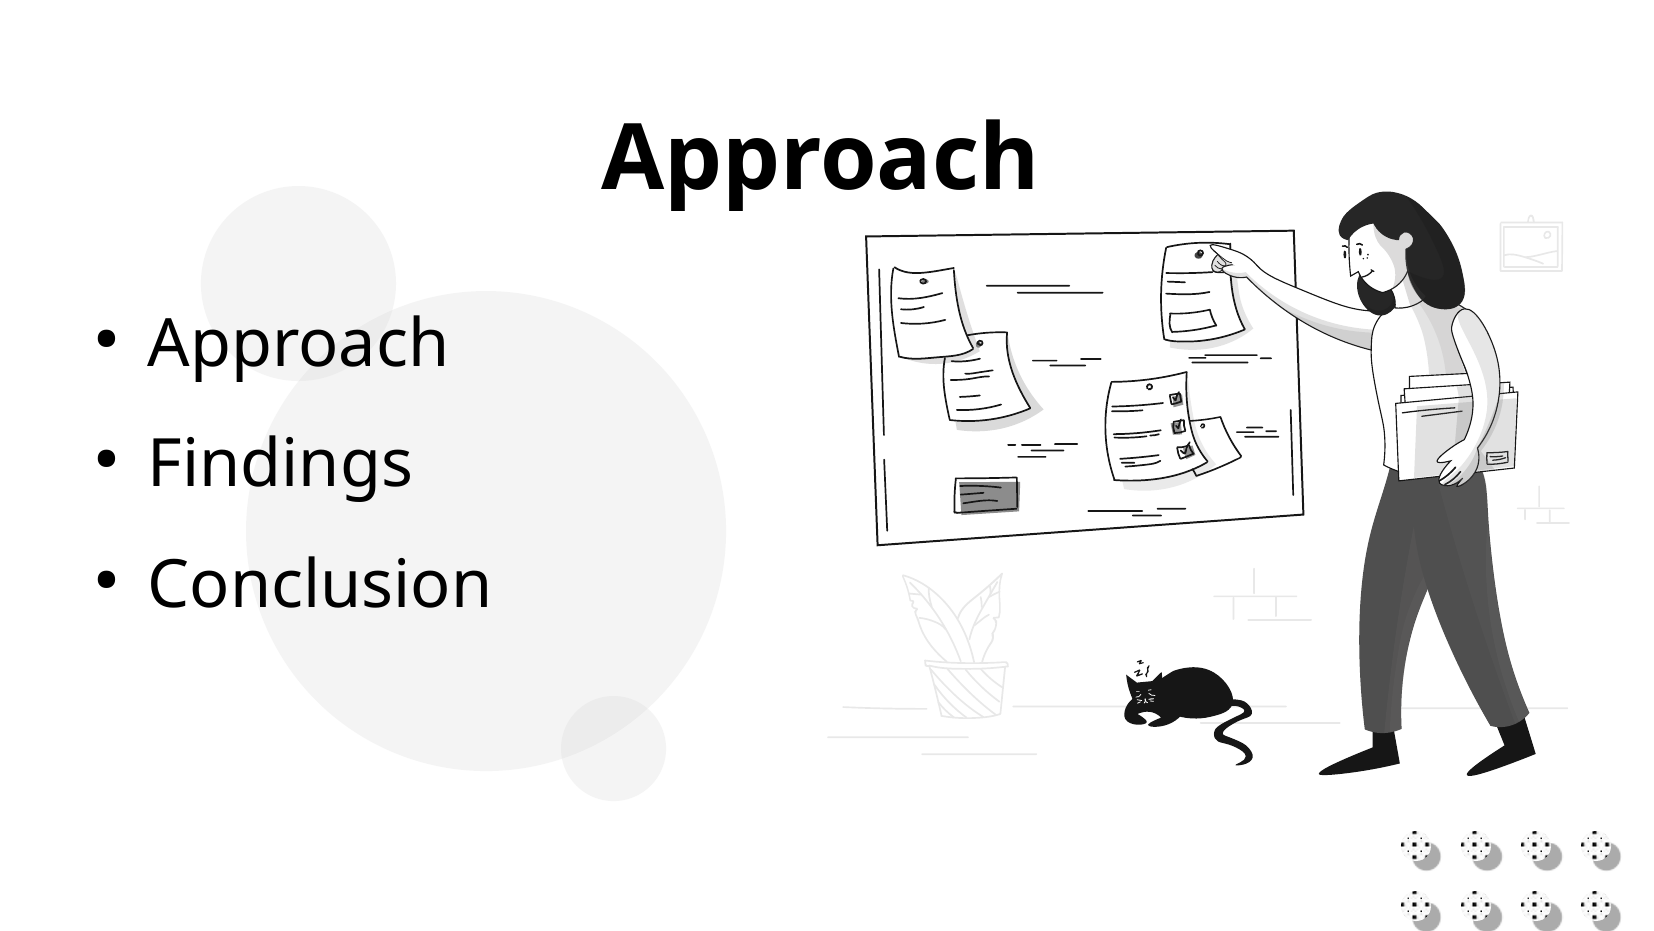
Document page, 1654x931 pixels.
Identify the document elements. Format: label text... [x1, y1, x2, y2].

title Approach [76, 76, 1565, 233]
picture [1581, 830, 1612, 862]
picture [1520, 890, 1552, 922]
list Approach Findings Conclusion [76, 295, 1088, 835]
picture [1461, 890, 1492, 922]
picture [1460, 830, 1492, 862]
picture [1580, 890, 1612, 922]
picture [1520, 831, 1552, 862]
picture [1400, 830, 1432, 862]
picture [1400, 891, 1432, 922]
